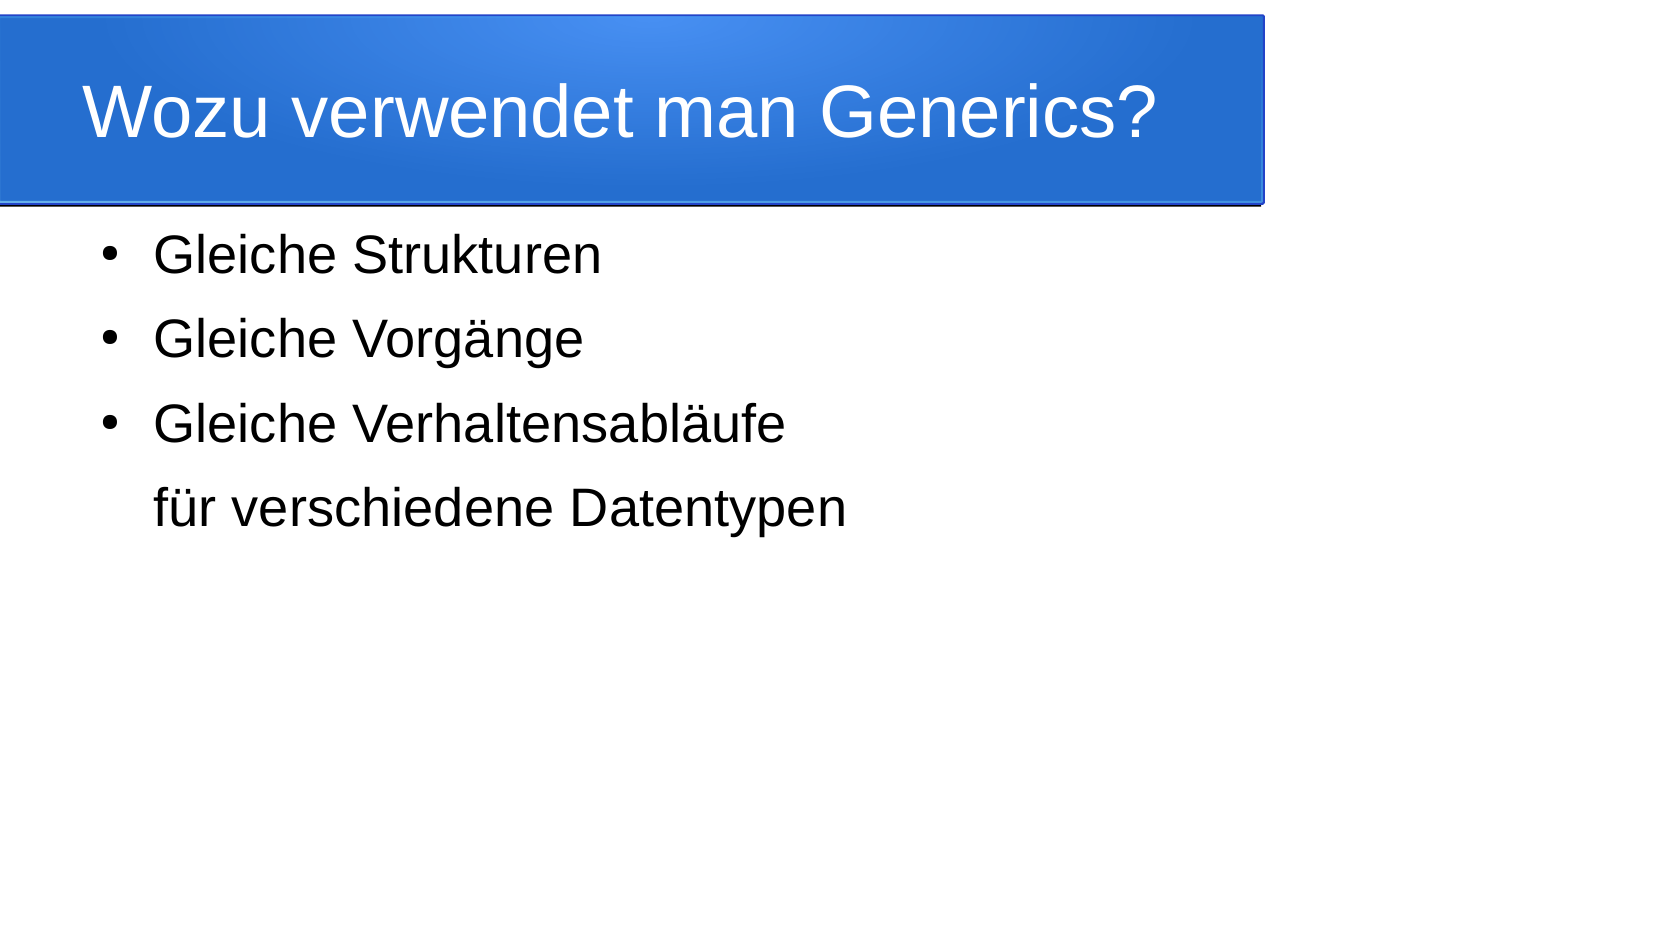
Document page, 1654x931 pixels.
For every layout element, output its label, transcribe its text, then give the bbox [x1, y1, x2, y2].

list Gleiche Strukturen Gleiche Vorgänge Gleiche Verhaltensabläufe für verschiedene Datentypen [82, 224, 1571, 764]
title Wozu verwendet man Generics? [82, 35, 1235, 189]
